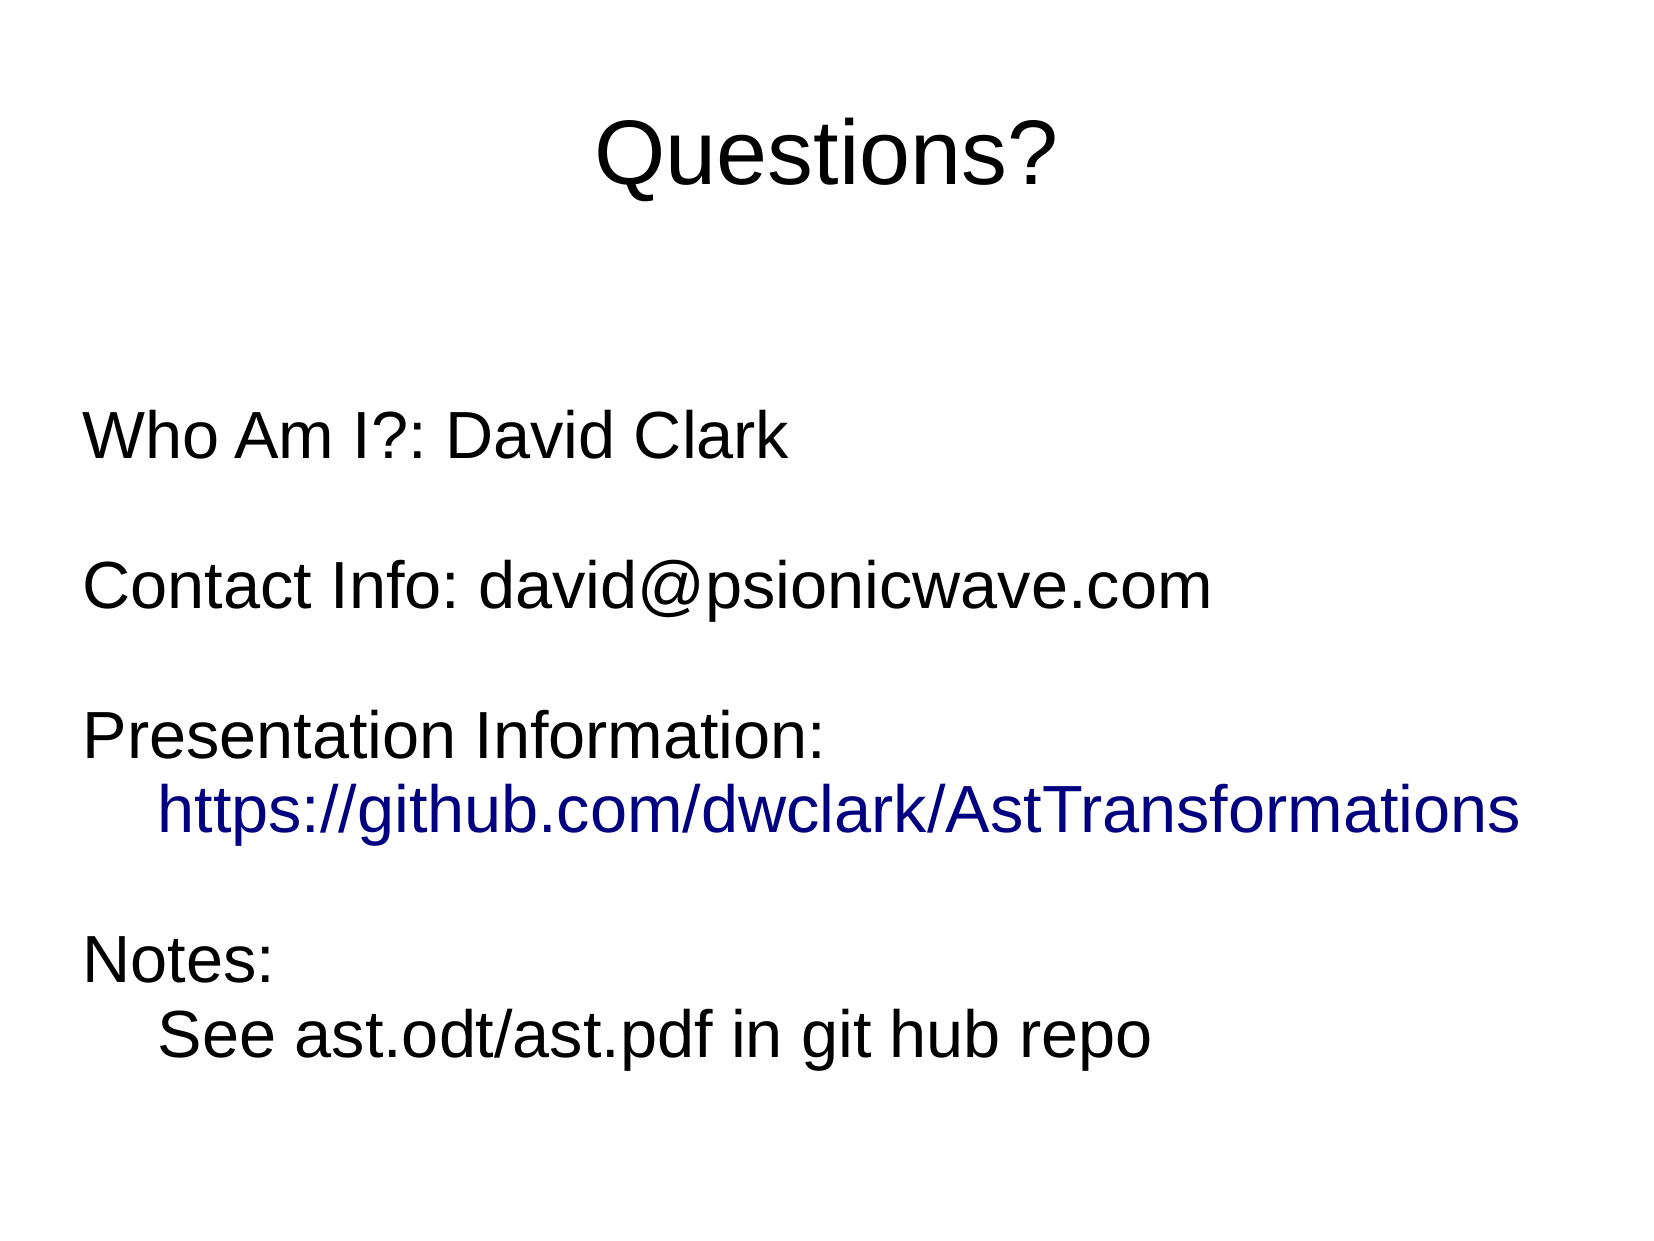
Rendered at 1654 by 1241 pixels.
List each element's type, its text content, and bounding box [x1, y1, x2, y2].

subtitle Who Am I?: David Clark Contact Info: david@psionicwave.com Presentation Information: https://github.com/dwclark/AstTransformations Notes: See ast.odt/ast.pdf in git hub repo [82, 270, 1538, 1201]
title Questions? [82, 49, 1571, 257]
